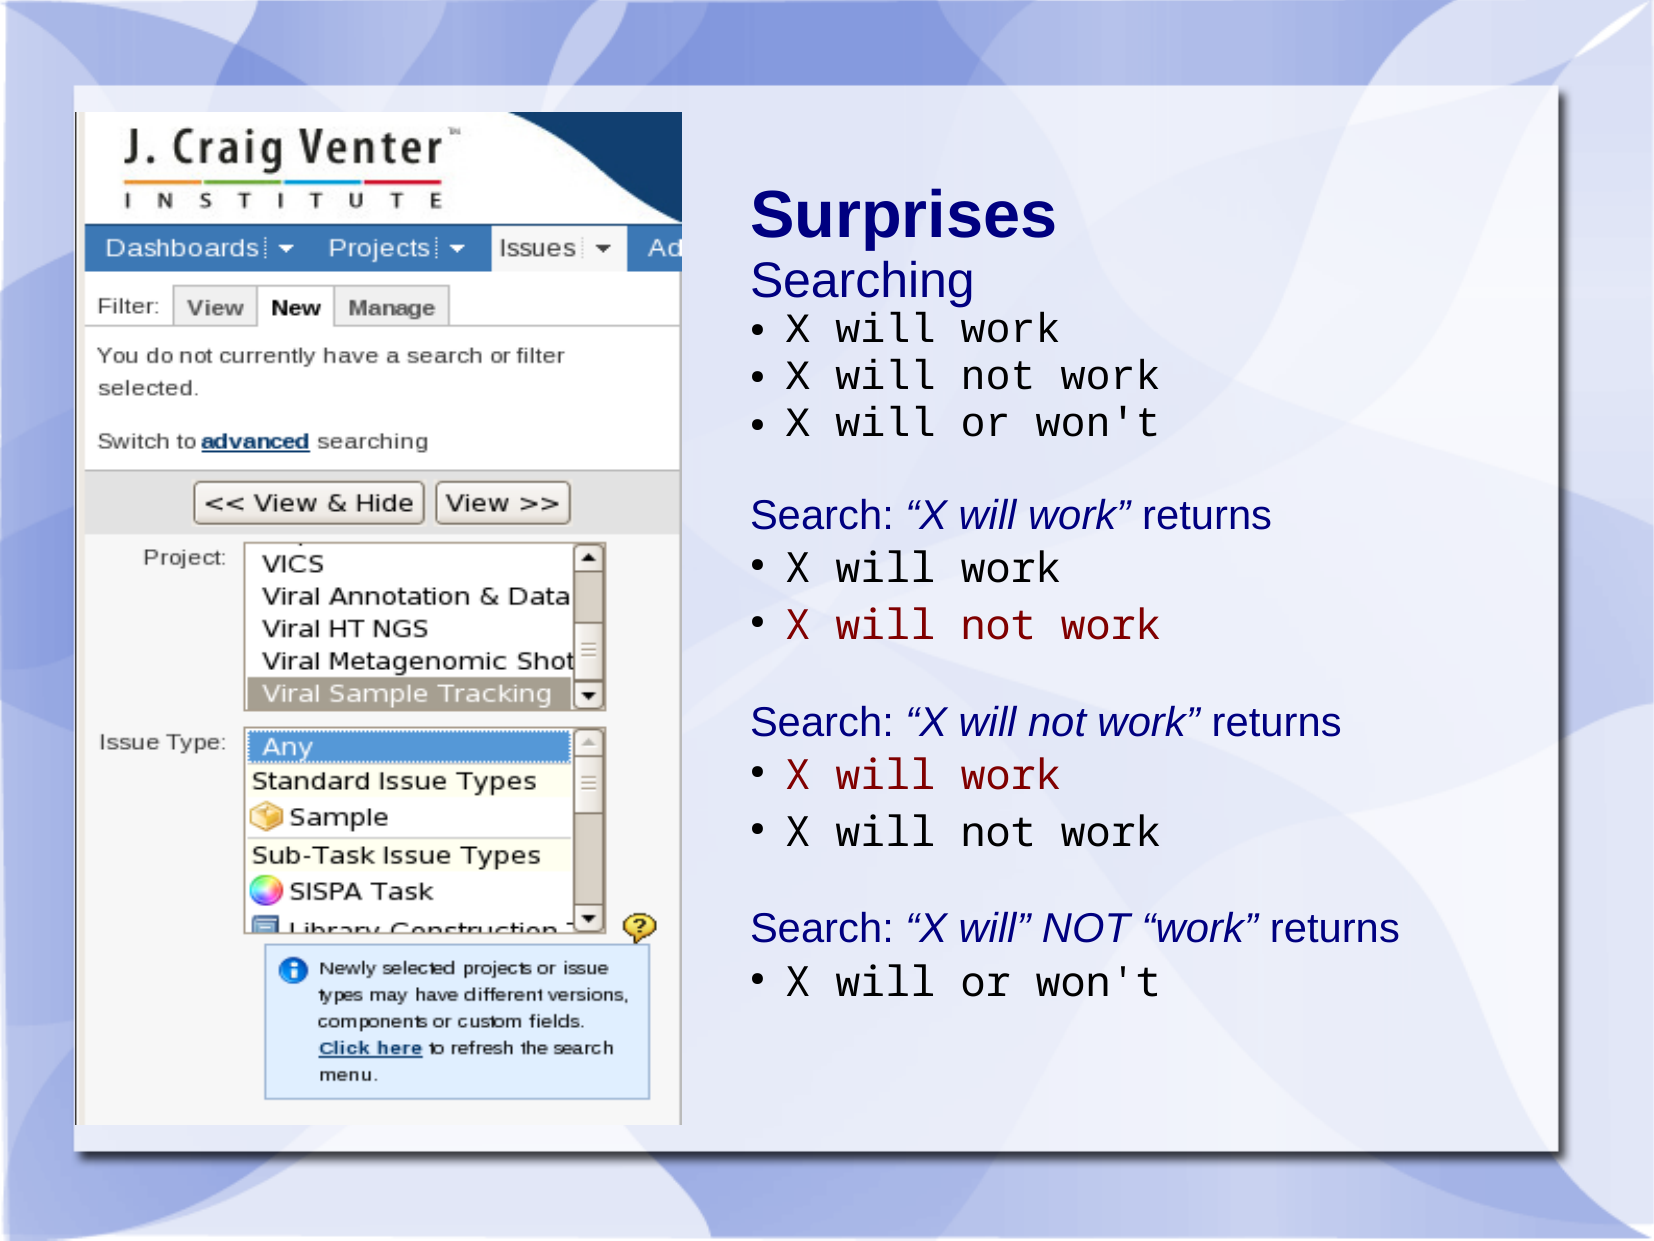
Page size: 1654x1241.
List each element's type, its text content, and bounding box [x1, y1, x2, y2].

picture [0, 0, 1654, 1241]
subtitle Surprises Searching X will work X will not work X will or won't Search: “X will work” returns X will work X will not work Search: “X will not work” returns X will work X will not work Search: “X will” NOT “work” returns X will or won't [750, 177, 1567, 1201]
